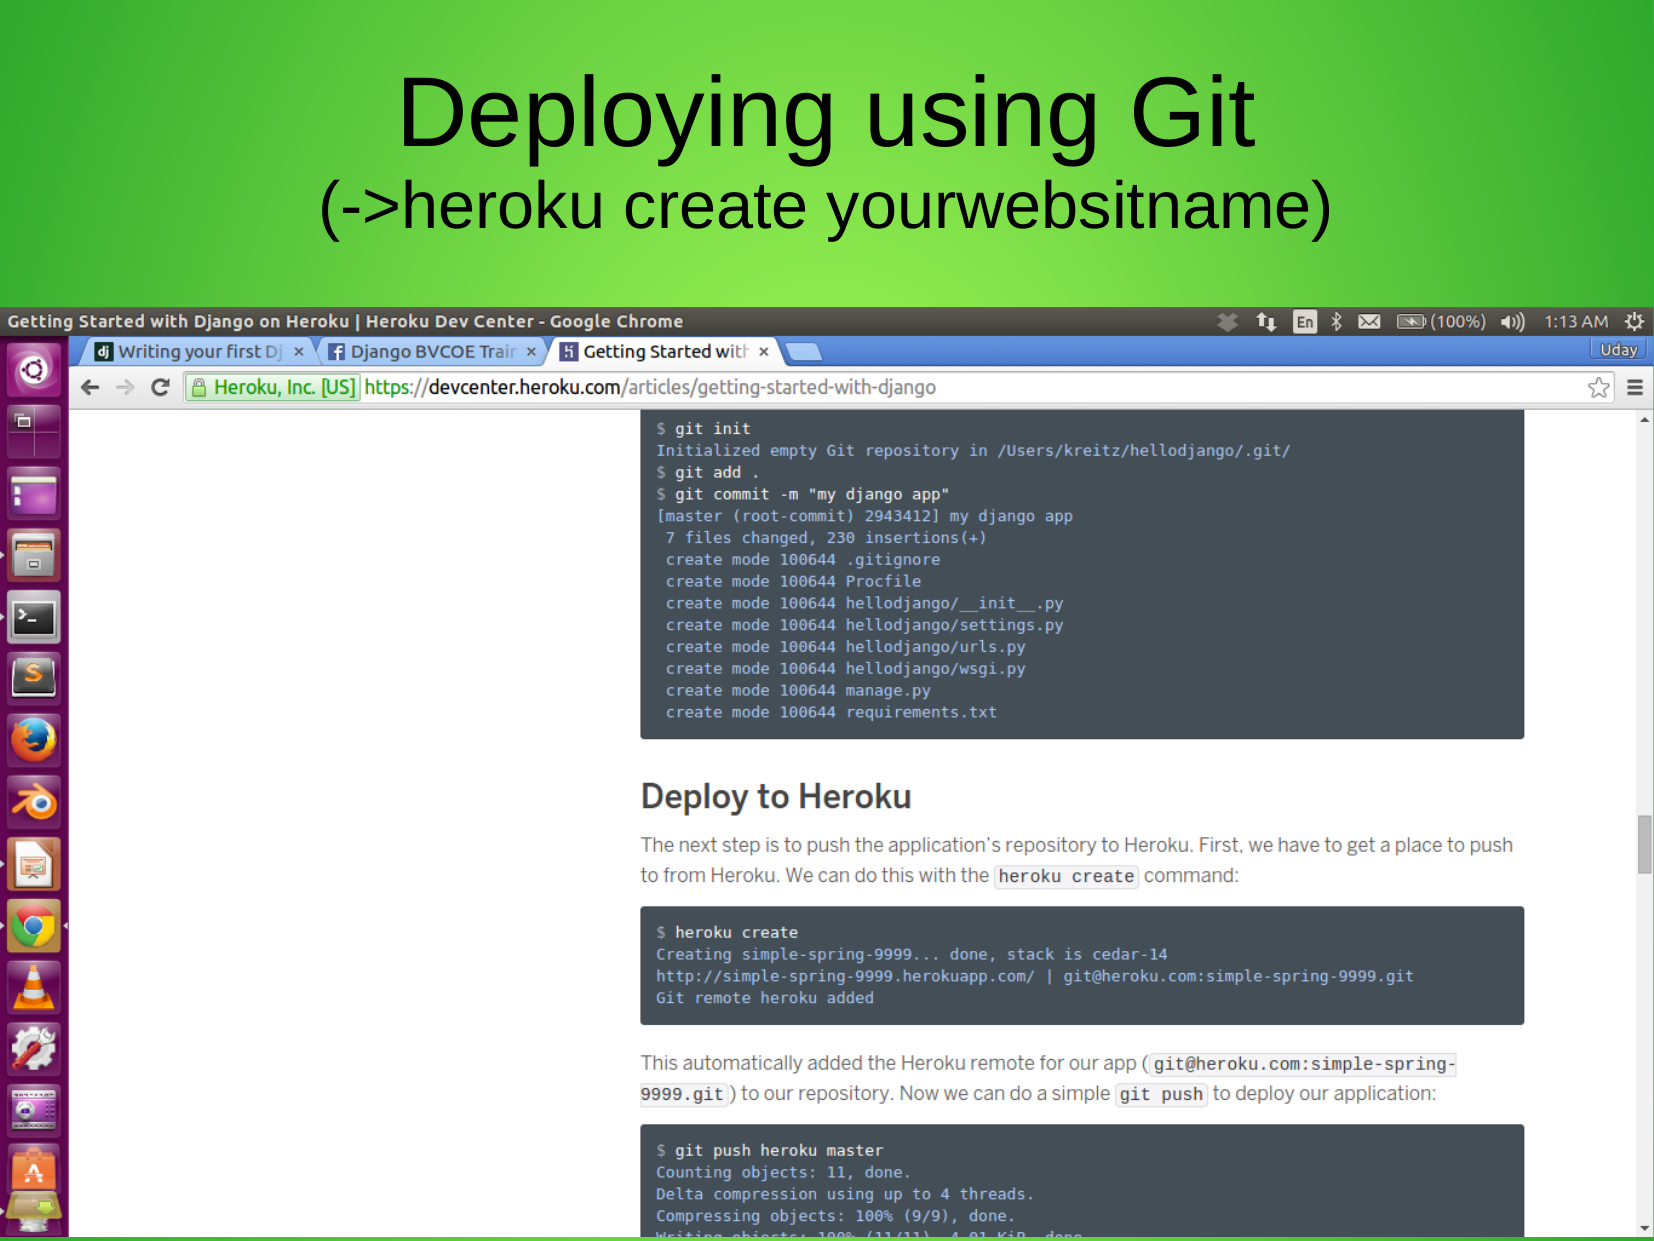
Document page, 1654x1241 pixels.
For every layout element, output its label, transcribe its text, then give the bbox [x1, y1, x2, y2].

picture [0, 307, 1654, 1237]
title Deploying using Git (->heroku create yourwebsitname) [82, 47, 1571, 252]
